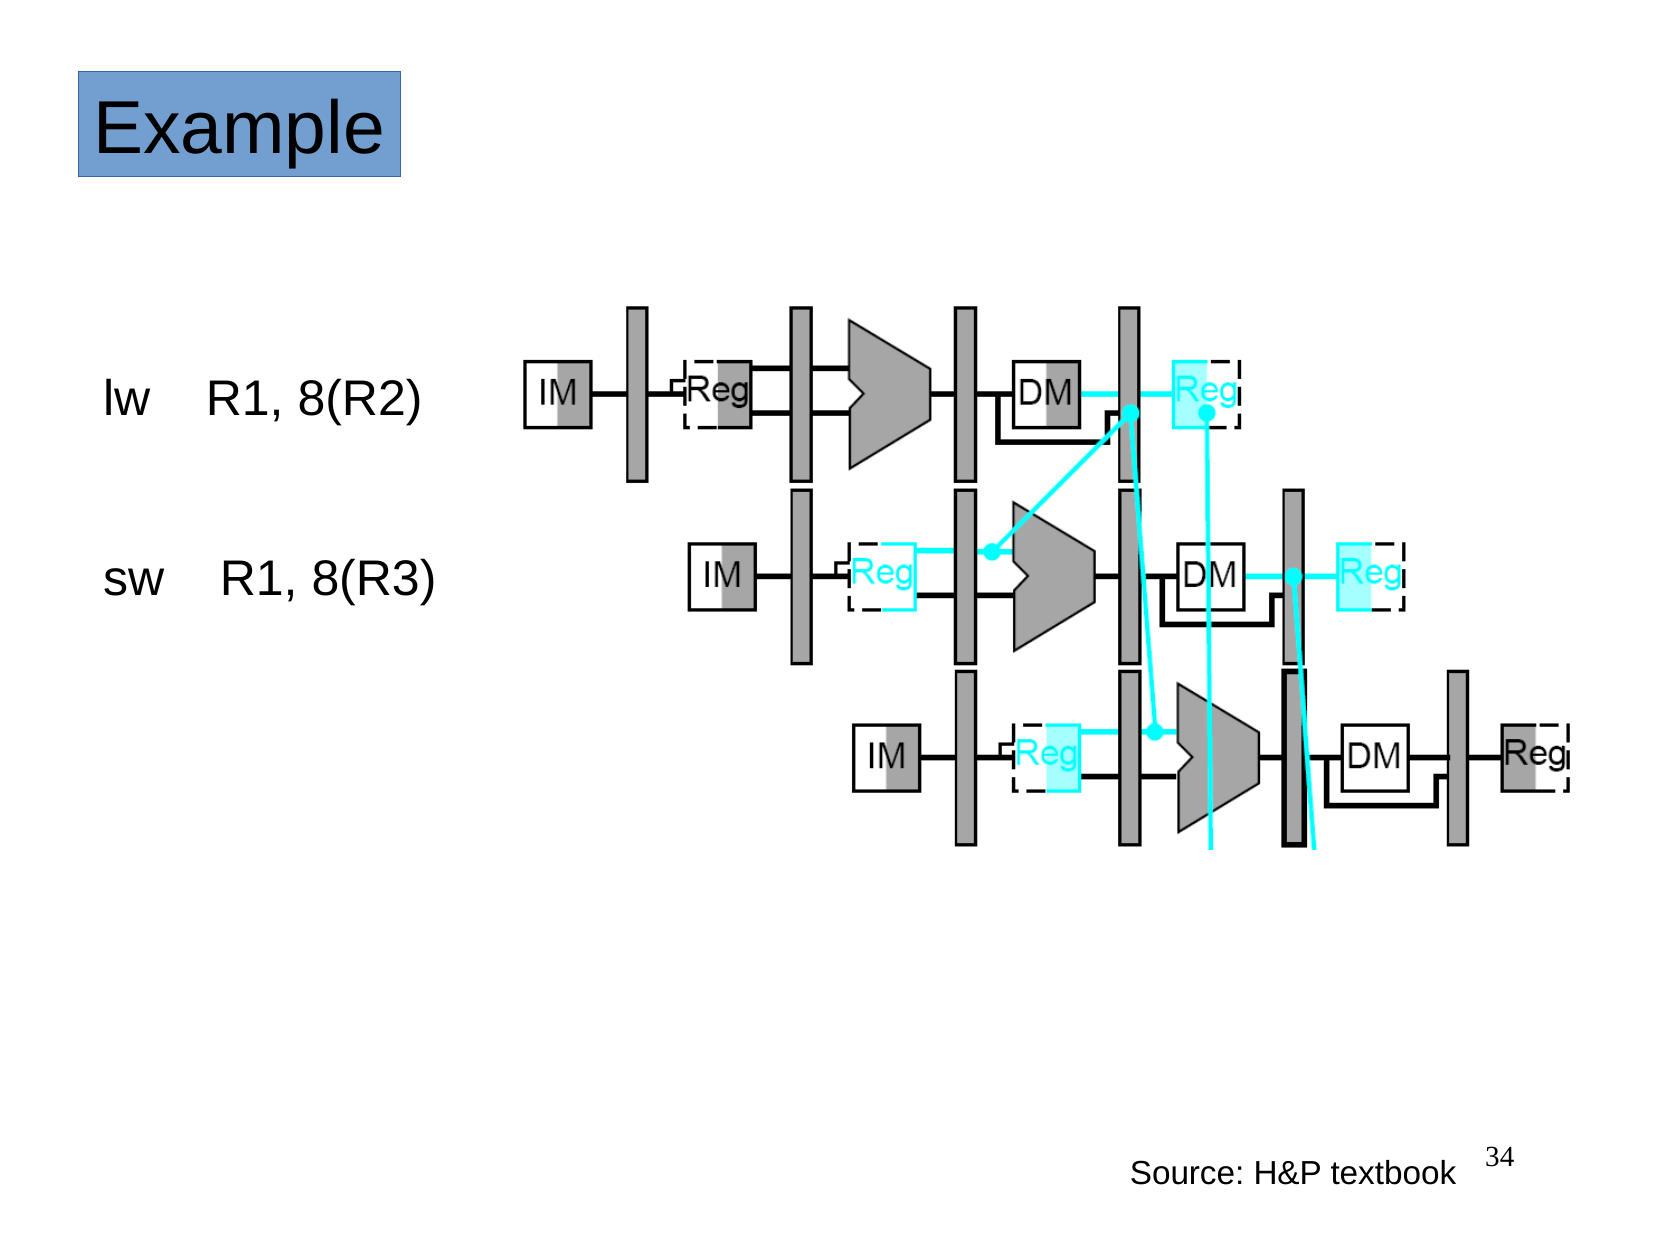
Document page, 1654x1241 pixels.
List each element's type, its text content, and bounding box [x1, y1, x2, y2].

picture [482, 275, 1589, 850]
text_box lw R1, 8(R2) sw R1, 8(R3) [74, 358, 452, 614]
text_box <number> [1184, 1129, 1530, 1213]
text_box Example [78, 71, 401, 177]
text_box Source: H&P textbook [1103, 1143, 1472, 1199]
